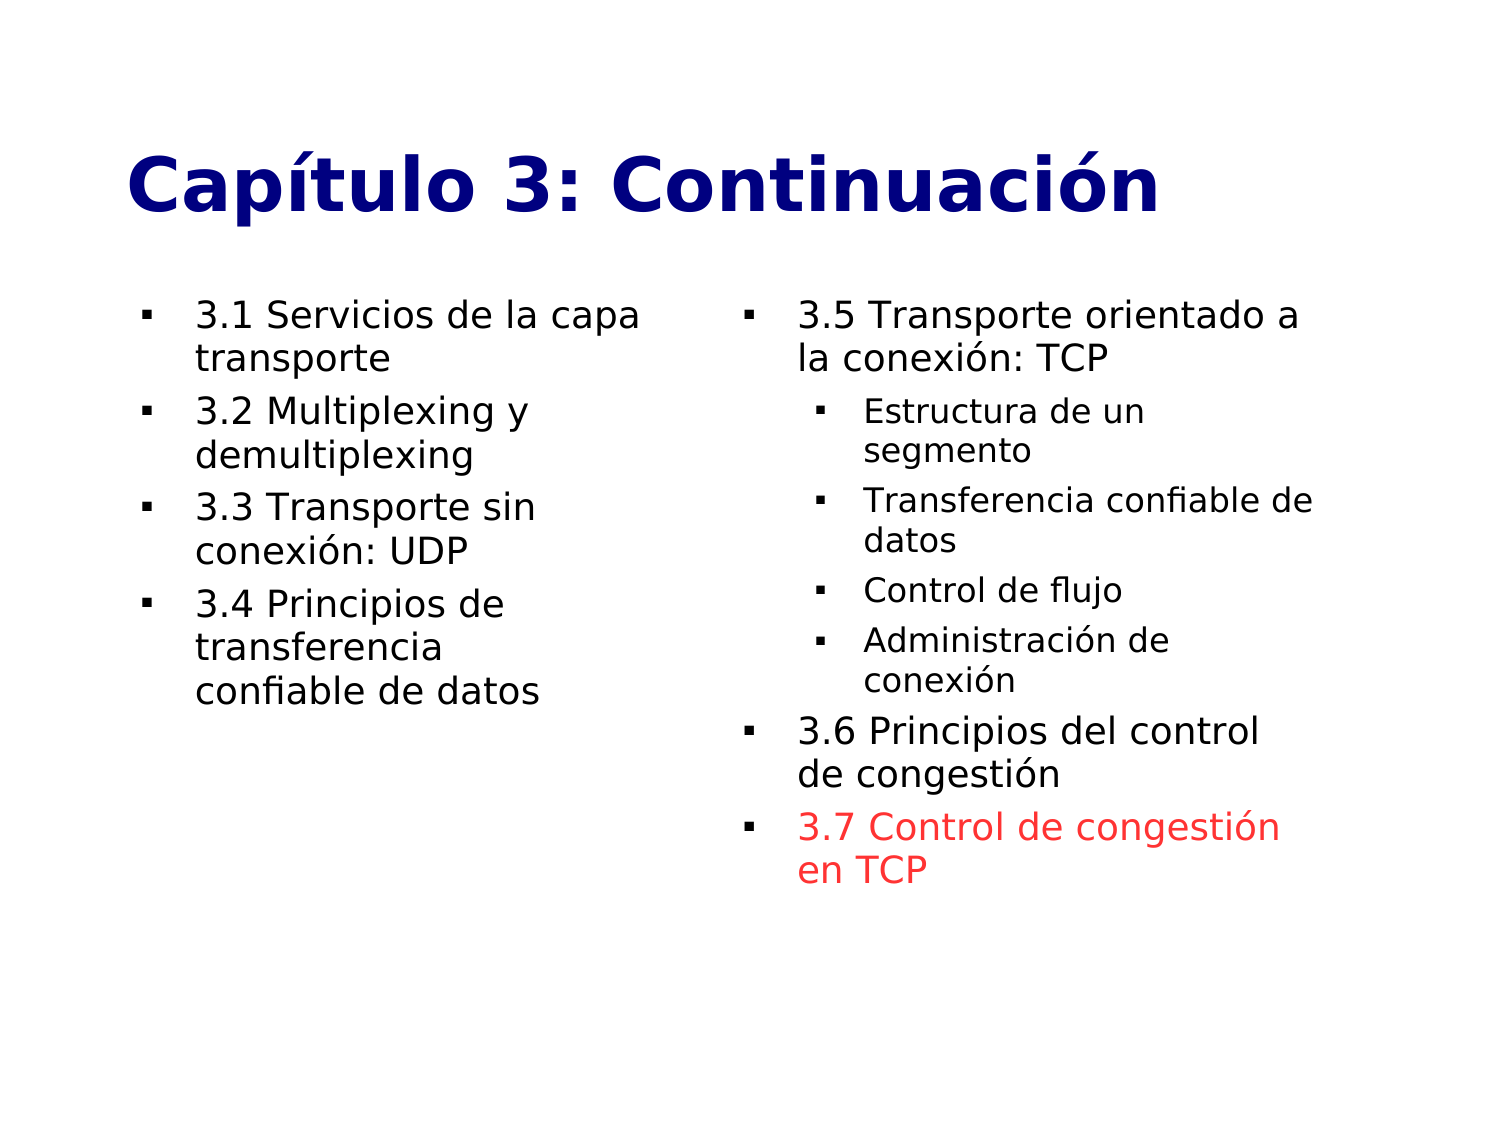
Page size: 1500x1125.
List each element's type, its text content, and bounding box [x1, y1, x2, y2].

title Capítulo 3: Continuación [83, 91, 1406, 273]
list 3.1 Servicios de la capa transporte 3.2 Multiplexing y demultiplexing 3.3 Transporte sin conexión: UDP 3.4 Principios de transferencia confiable de datos [139, 293, 713, 977]
list 3.5 Transporte orientado a la conexión: TCP Estructura de un segmento Transferencia confiable de datos Control de flujo Administración de conexión 3.6 Principios del control de congestión 3.7 Control de congestión en TCP [741, 293, 1316, 977]
